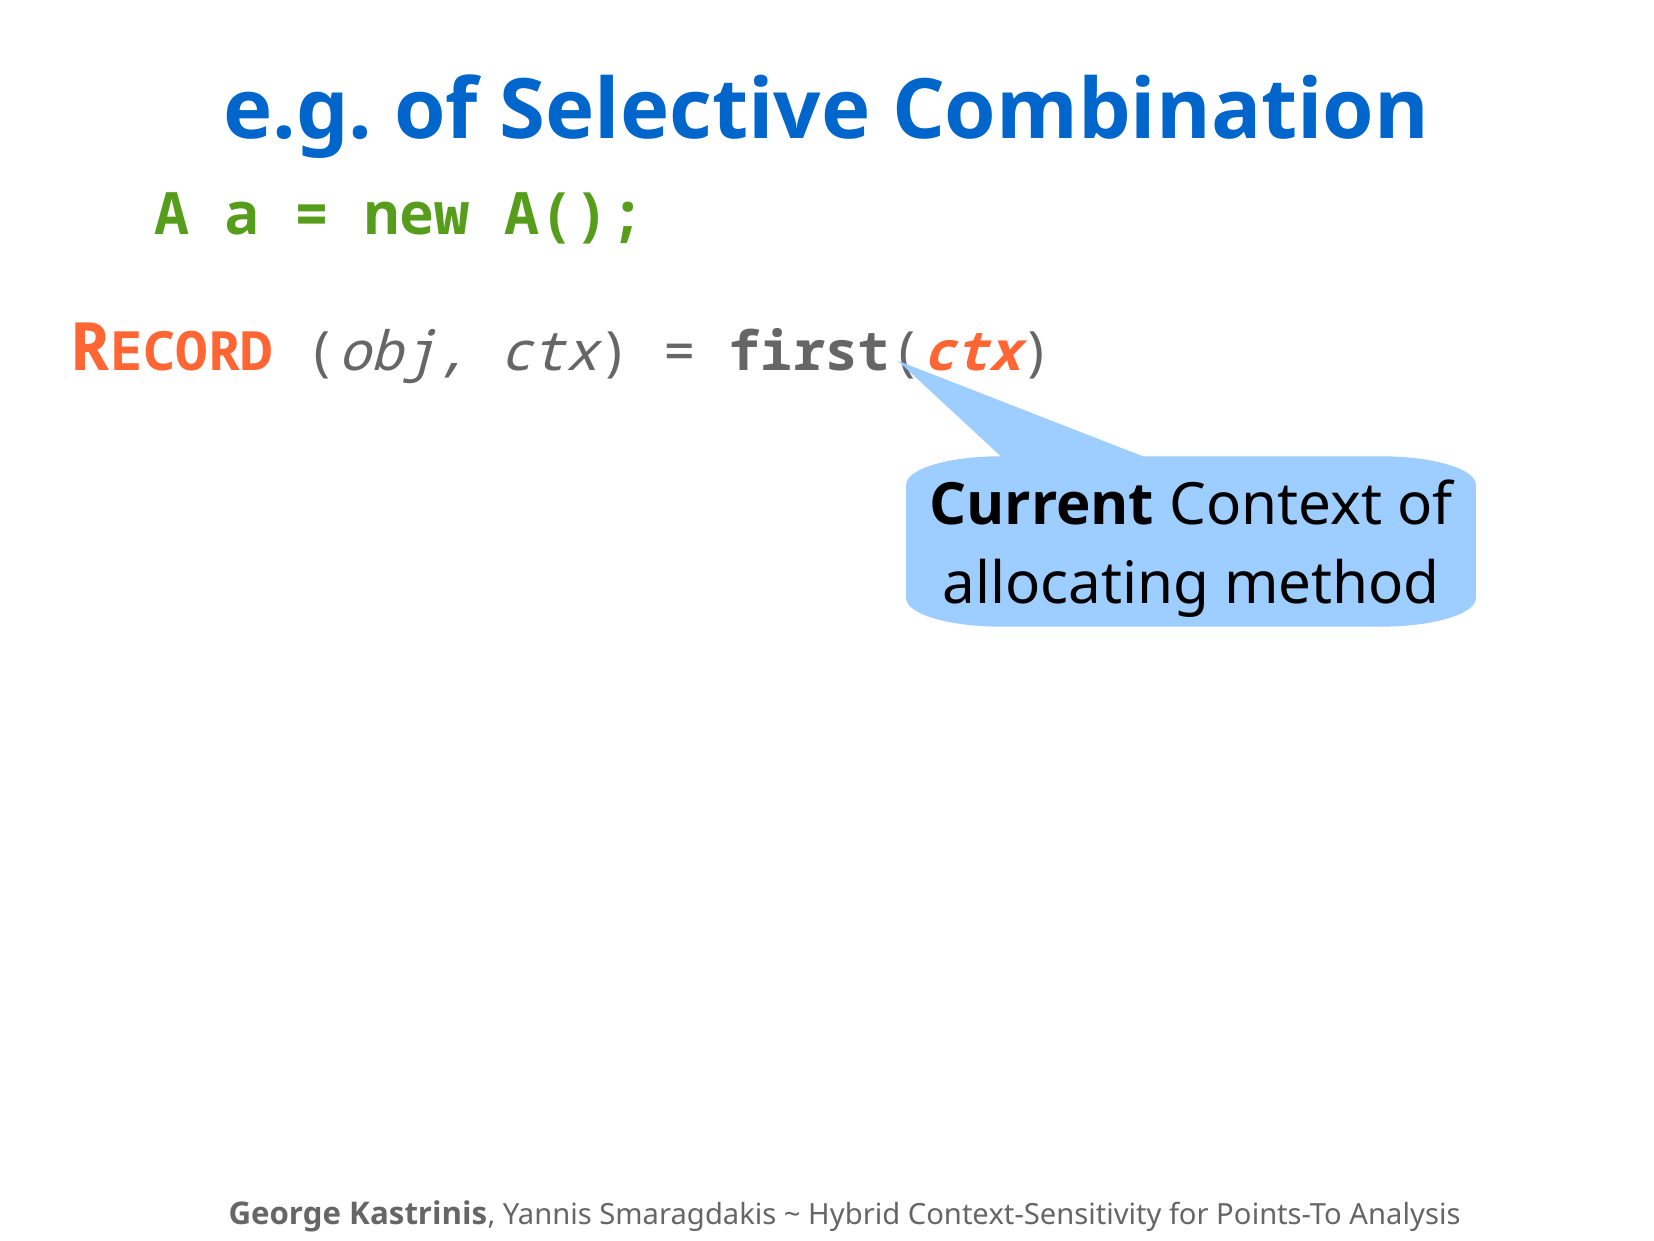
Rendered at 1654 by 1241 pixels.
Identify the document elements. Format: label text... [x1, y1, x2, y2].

text_box RECORD (obj, ctx) = first(ctx) [55, 291, 1598, 375]
text_box e.g. of Selective Combination [19, 41, 1634, 150]
text_box A a = new A(); [139, 165, 579, 239]
text_box Current Context of allocating method [897, 360, 1476, 627]
